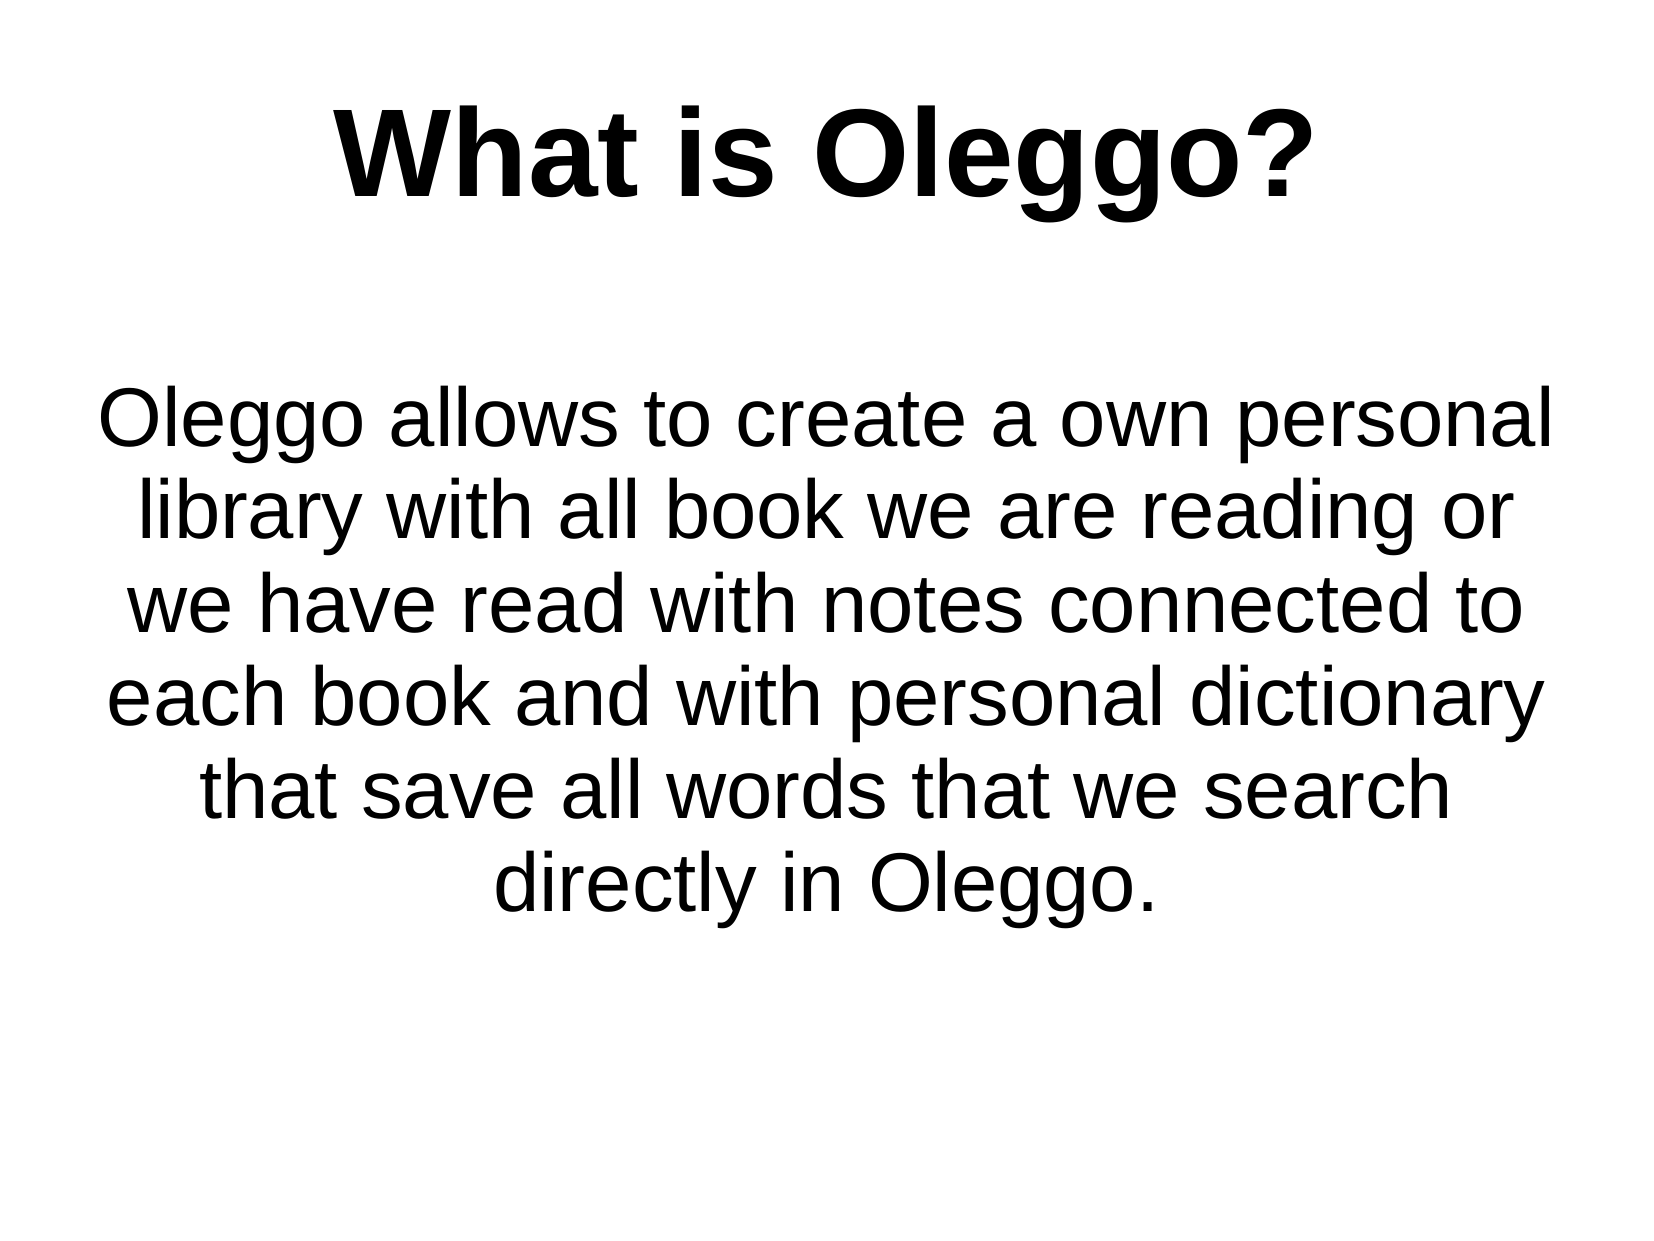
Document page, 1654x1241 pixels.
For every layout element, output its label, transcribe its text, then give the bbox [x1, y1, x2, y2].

subtitle Oleggo allows to create a own personal library with all book we are reading or we have read with notes connected to each book and with personal dictionary that save all words that we search directly in Oleggo. [82, 290, 1571, 1010]
title What is Oleggo? [82, 49, 1571, 257]
